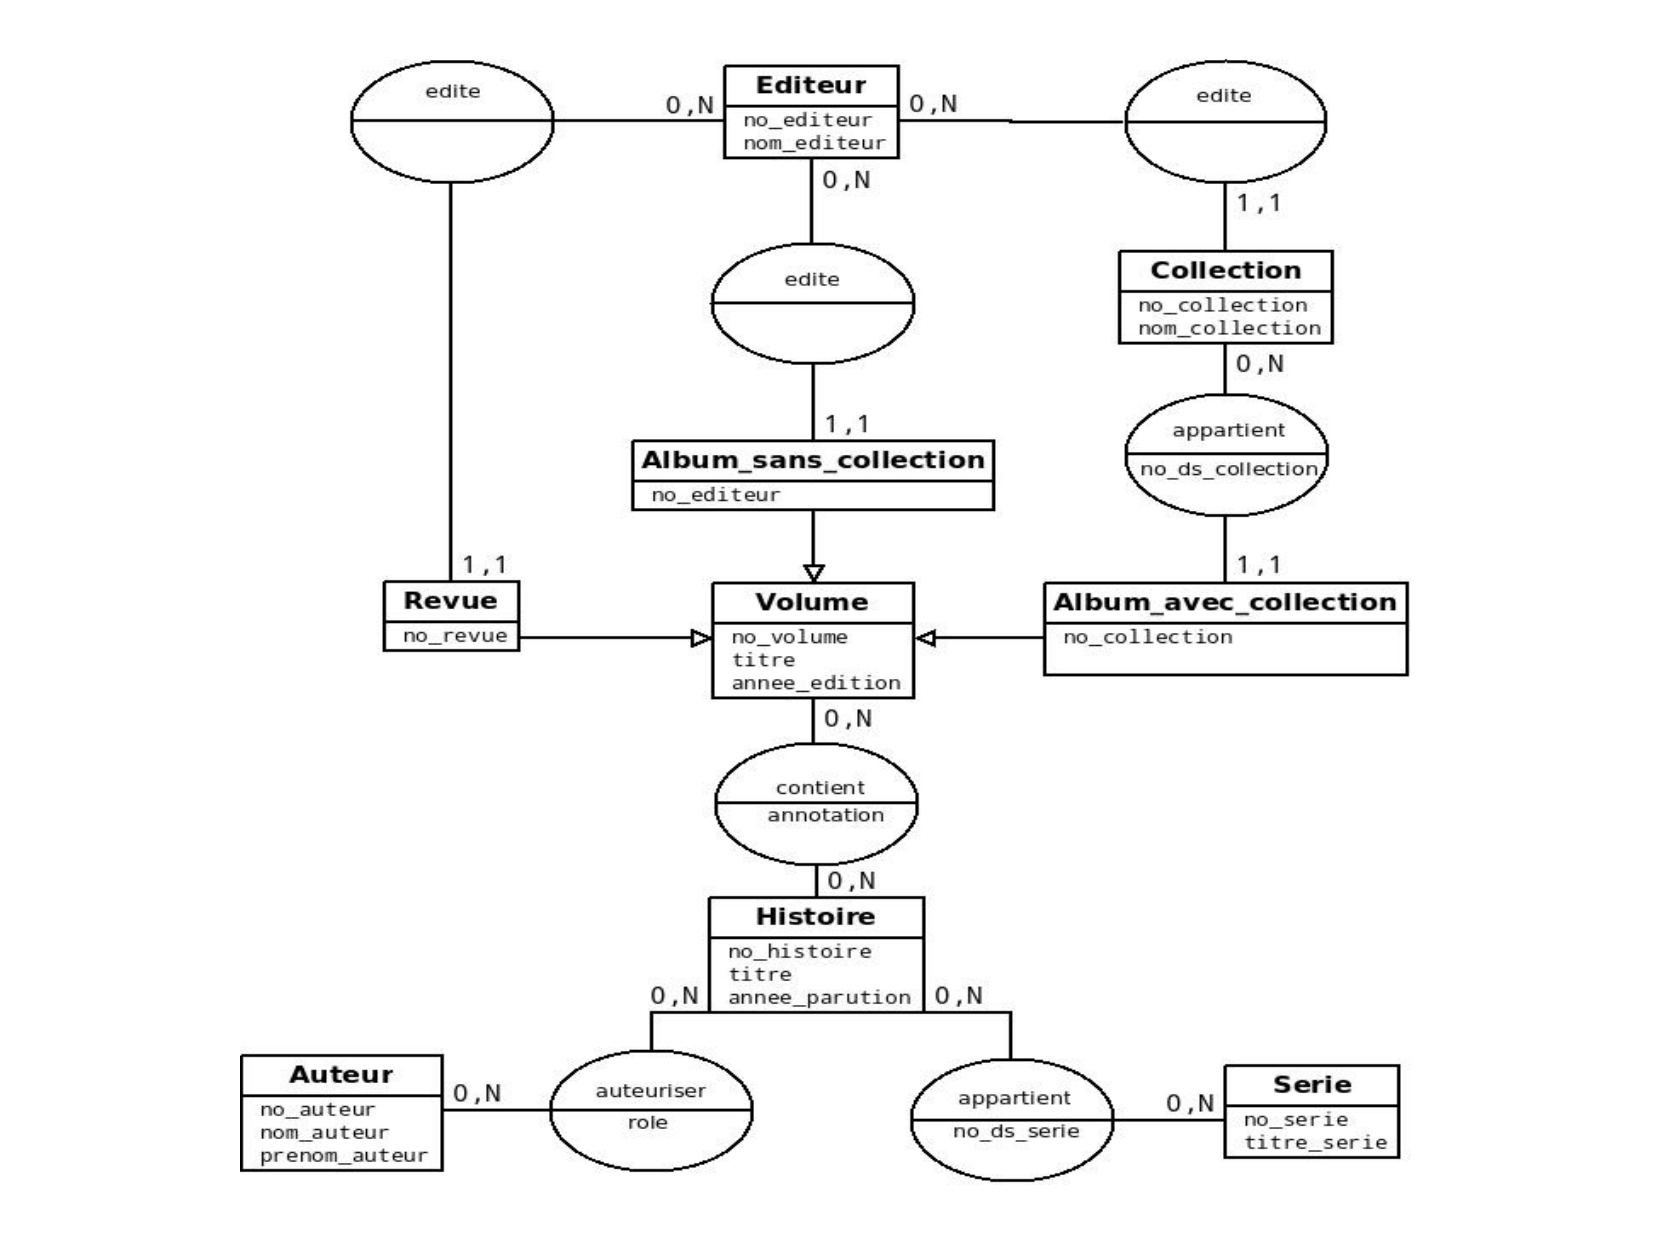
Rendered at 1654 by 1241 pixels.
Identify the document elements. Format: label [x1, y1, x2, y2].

picture [240, 59, 1411, 1186]
